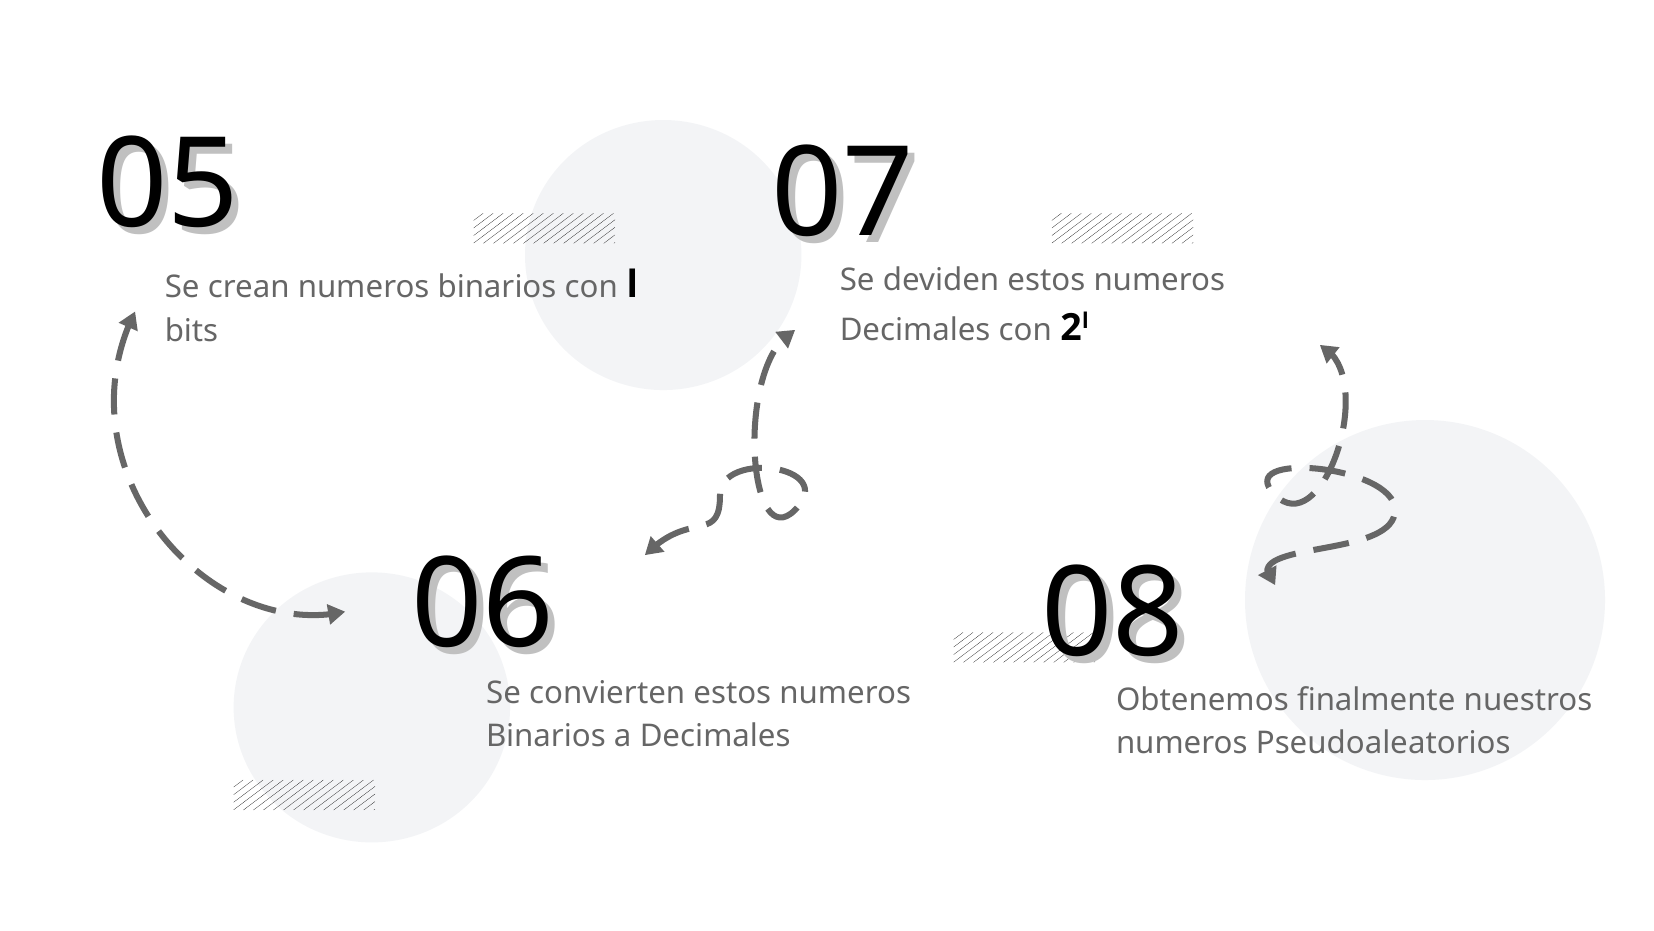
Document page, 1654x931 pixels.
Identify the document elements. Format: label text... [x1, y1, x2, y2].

text_box 05 [81, 85, 262, 271]
text_box Obtenemos finalmente nuestros numeros Pseudoaleatorios [1101, 670, 1627, 856]
text_box Se crean numeros binarios con l bits [75, 250, 682, 436]
text_box 06 [396, 505, 577, 691]
text_box 08 [1026, 514, 1207, 701]
text_box Se deviden estos numeros Decimales con 2l [750, 250, 1357, 436]
text_box Se convierten estos numeros Binarios a Decimales [471, 662, 997, 849]
text_box 07 [756, 94, 937, 281]
